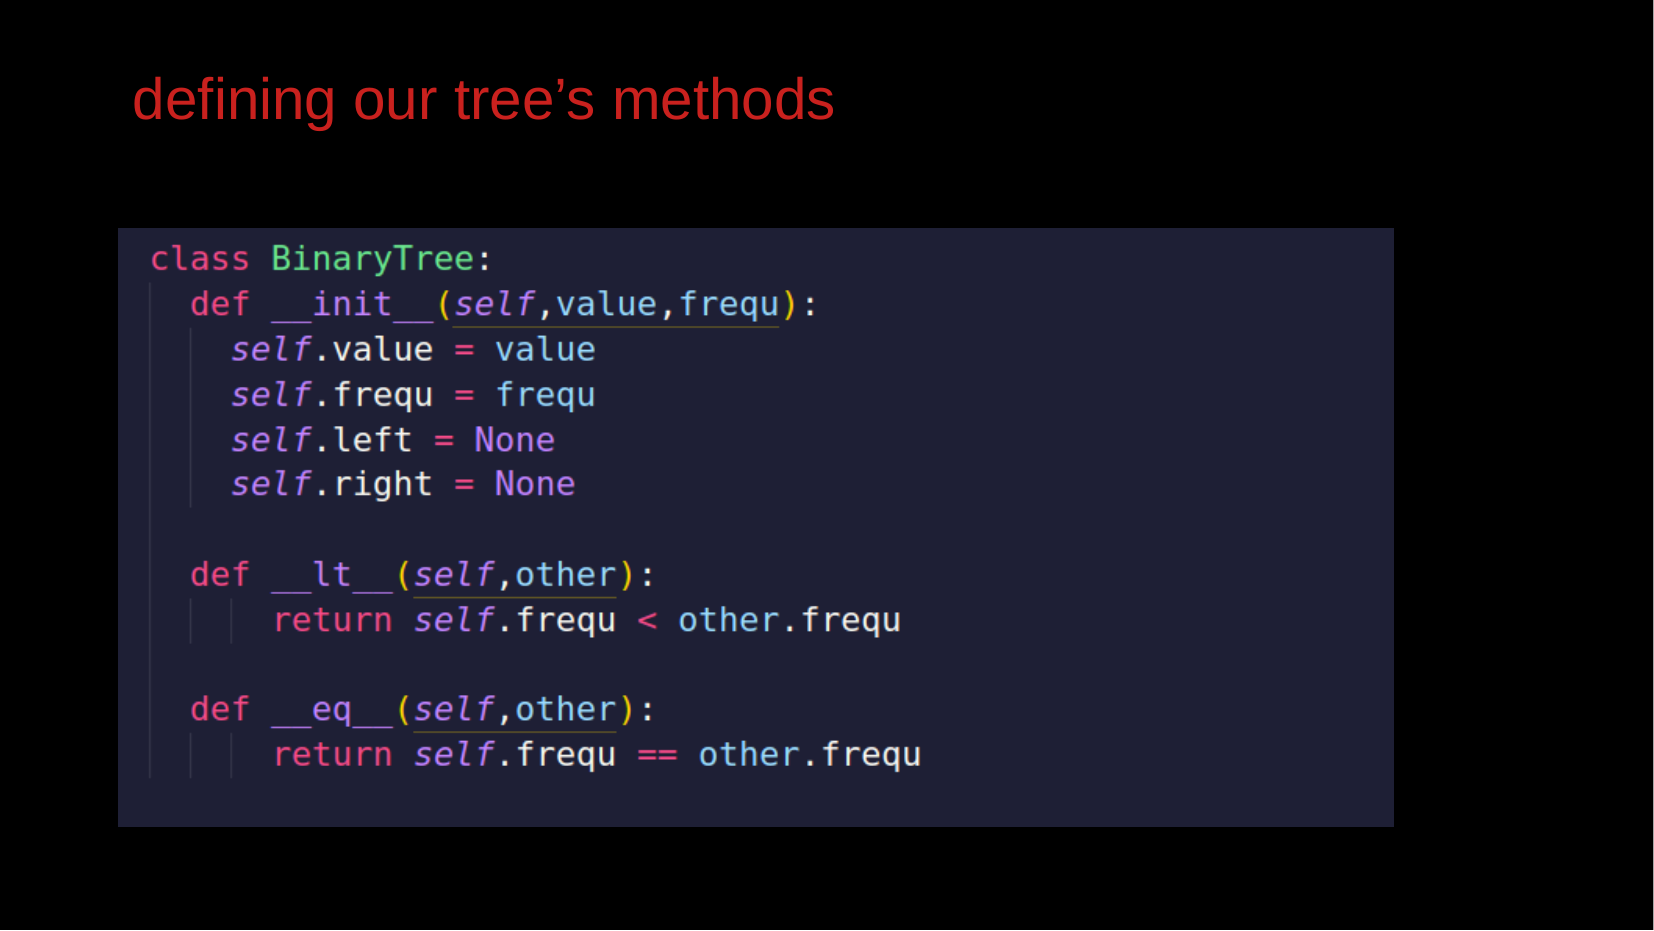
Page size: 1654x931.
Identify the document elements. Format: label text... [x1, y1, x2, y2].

text_box defining our tree’s methods [118, 59, 1382, 139]
picture [118, 228, 1394, 827]
